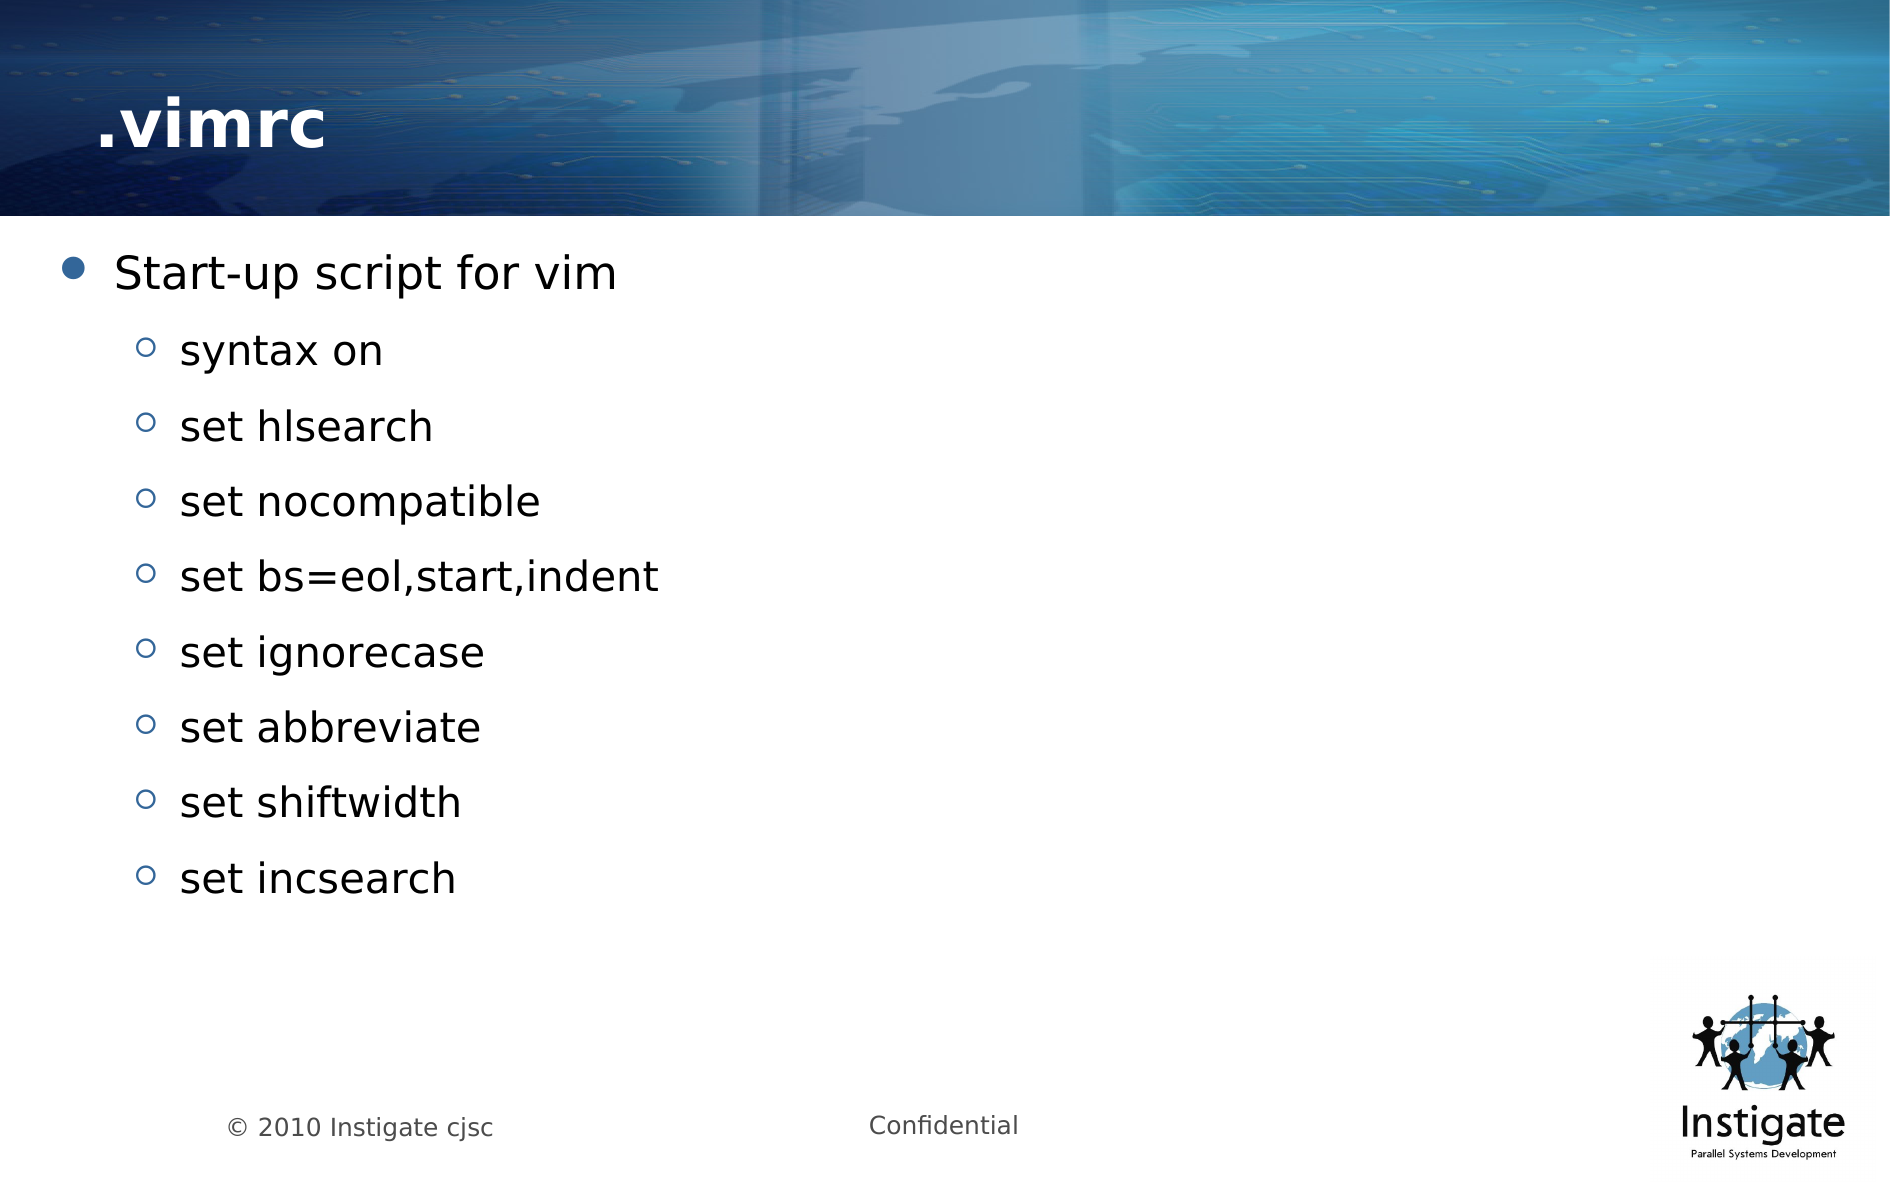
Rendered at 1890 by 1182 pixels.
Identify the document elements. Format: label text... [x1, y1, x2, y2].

list Start-up script for vim syntax on set hlsearch set nocompatible set bs=eol,start,indent set ignorecase set abbreviate set shiftwidth set incsearch [59, 236, 1831, 1001]
title .vimrc [94, 54, 1793, 210]
picture [0, 0, 1890, 216]
picture [1650, 956, 1876, 1182]
